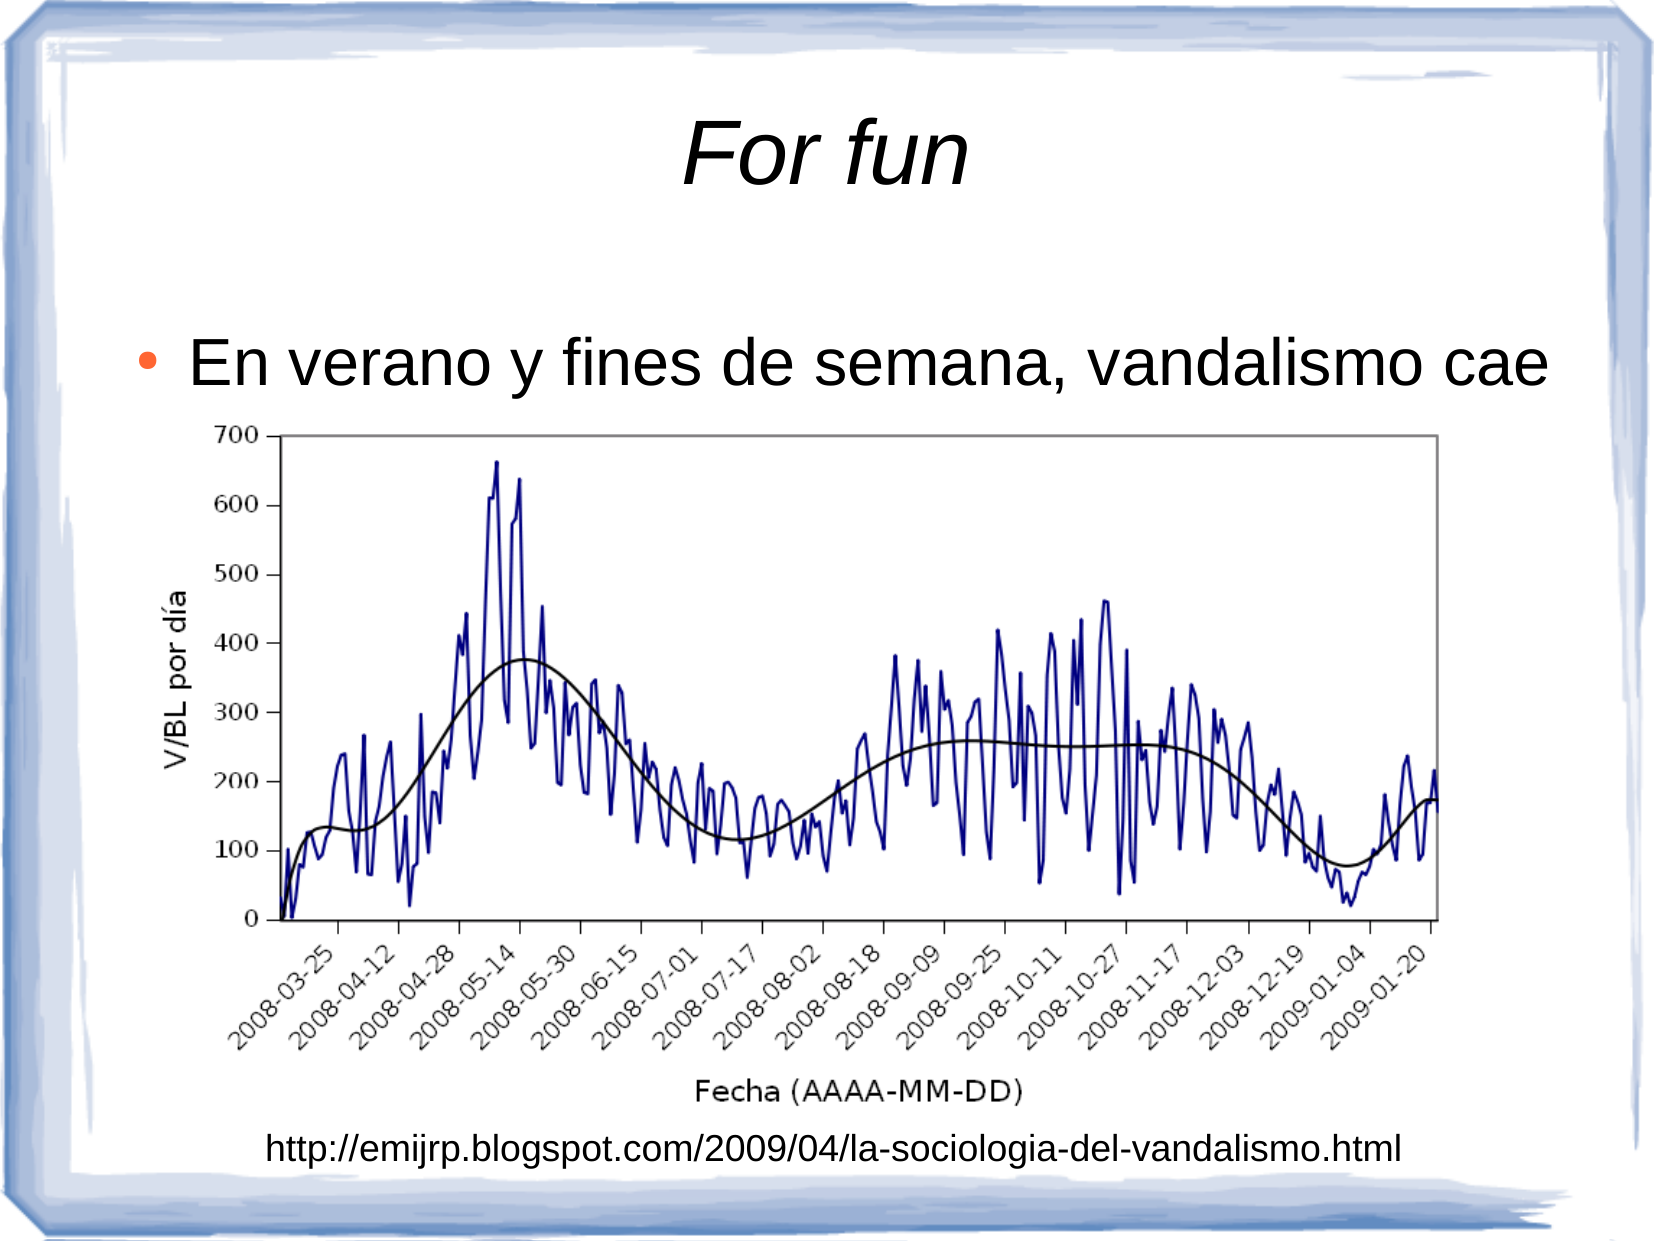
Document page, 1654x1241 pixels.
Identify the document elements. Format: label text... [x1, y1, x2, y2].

title For fun [82, 56, 1571, 250]
list En verano y fines de semana, vandalismo cae [118, 324, 1571, 1129]
picture [0, 0, 1654, 1241]
text_box http://emijrp.blogspot.com/2009/04/la-sociologia-del-vandalismo.html [237, 1119, 1418, 1177]
